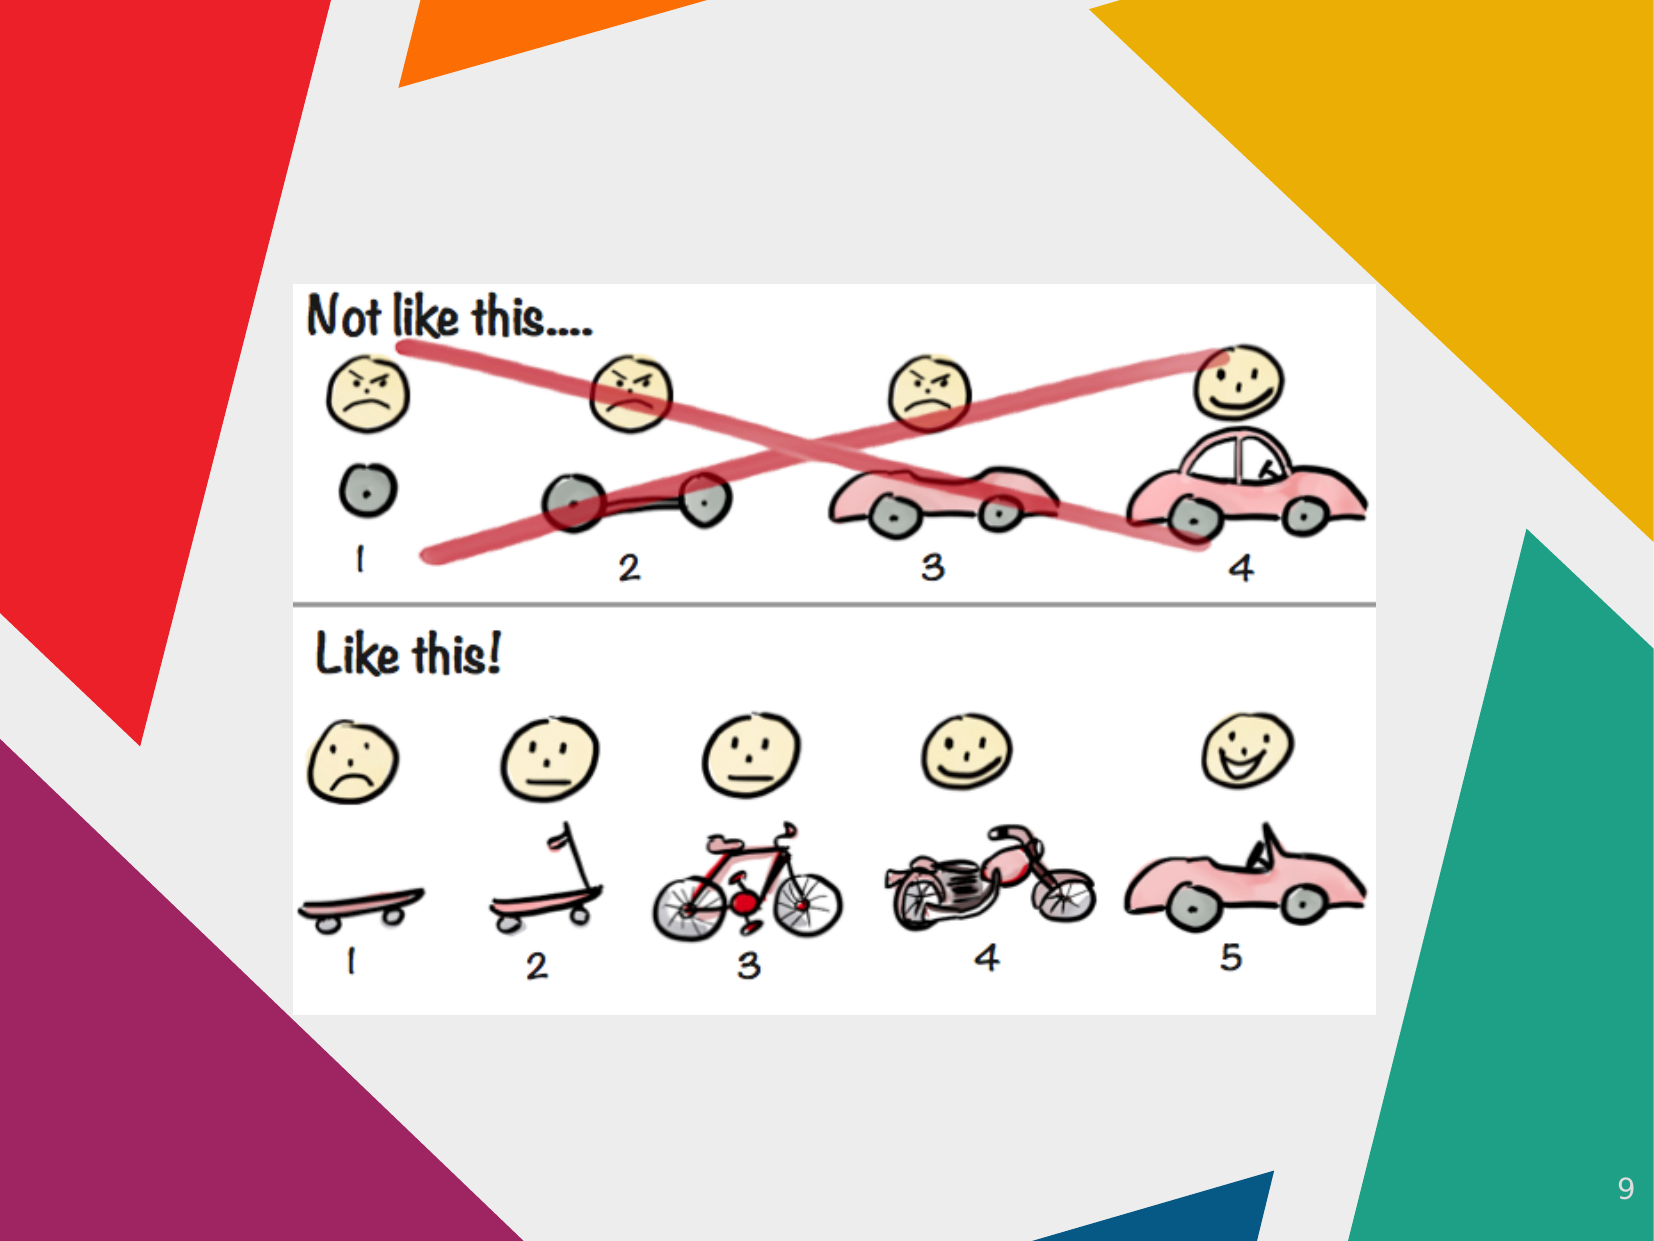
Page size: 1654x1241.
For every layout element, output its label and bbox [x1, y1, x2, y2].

picture [293, 284, 1376, 1015]
